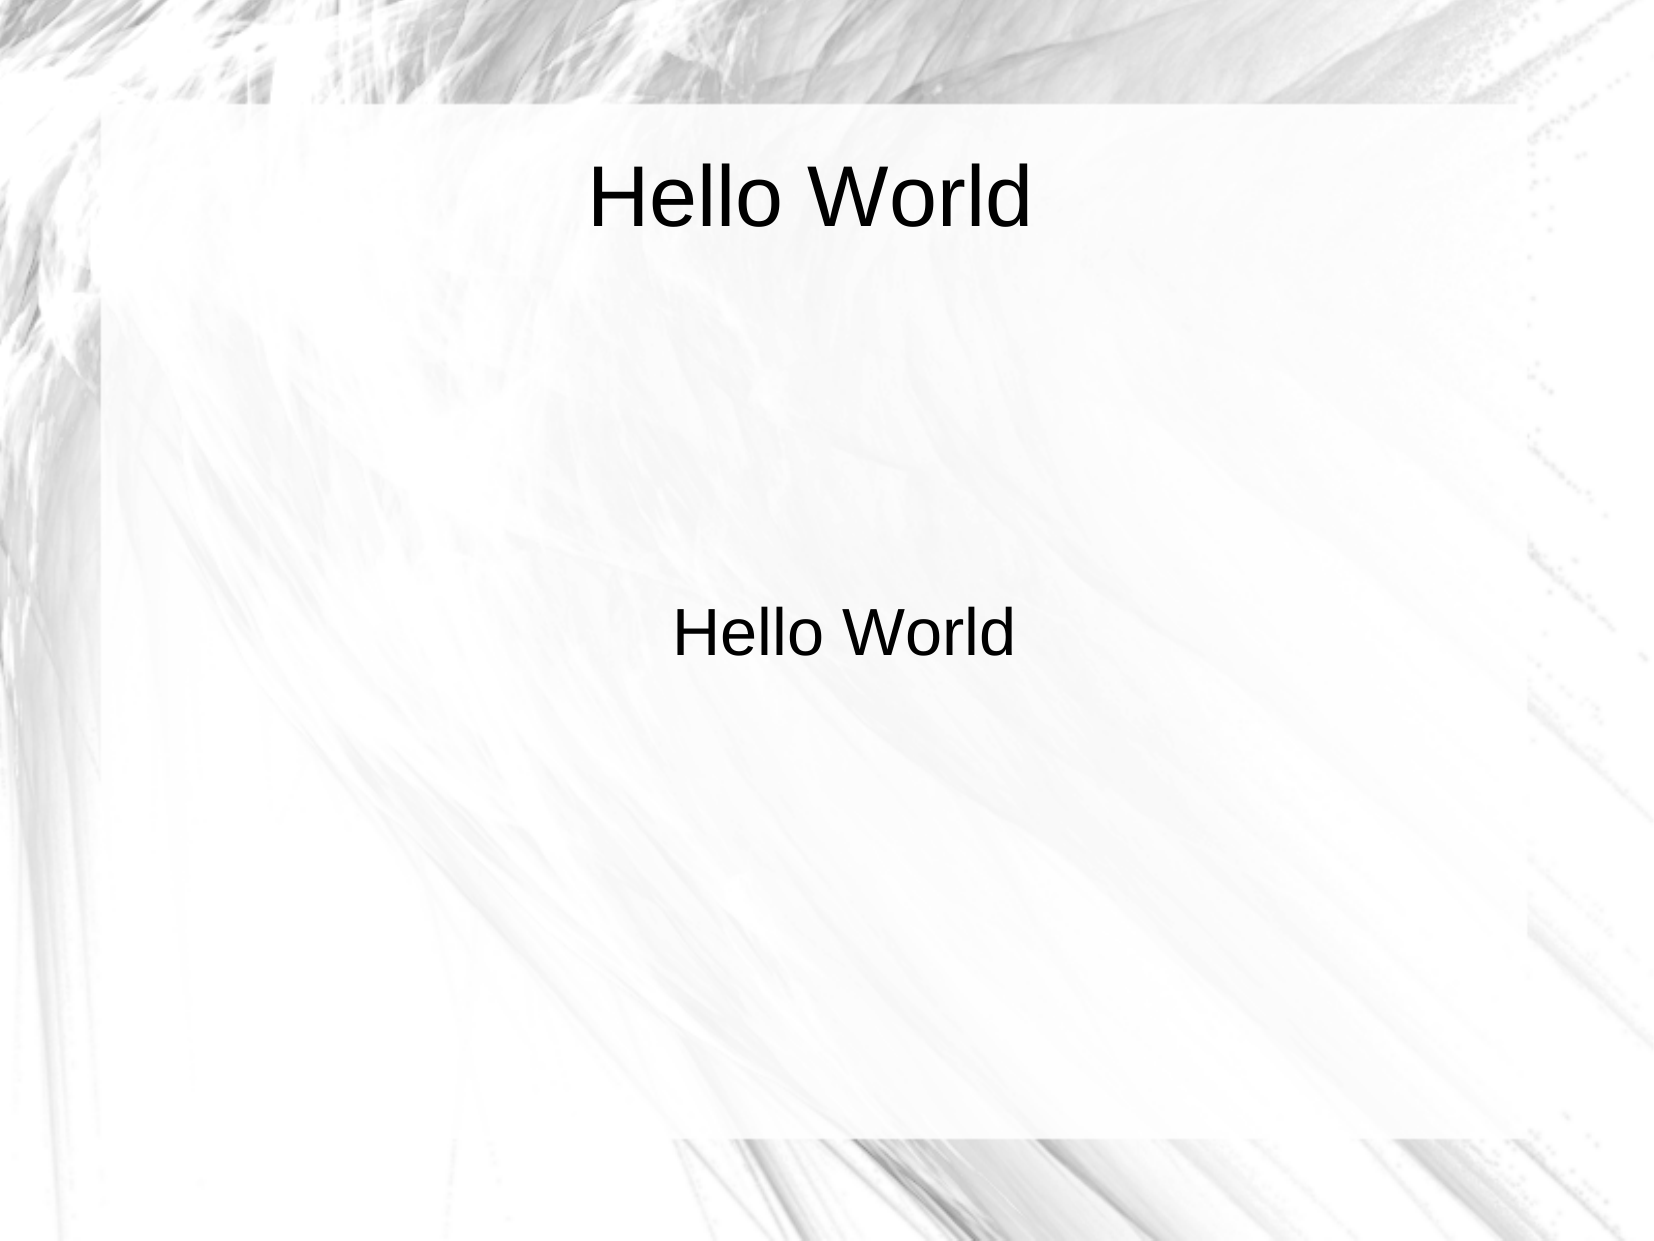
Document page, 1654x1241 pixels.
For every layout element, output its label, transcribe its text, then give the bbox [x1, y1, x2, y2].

title Hello World [118, 112, 1506, 281]
picture [0, 0, 1654, 1241]
subtitle Hello World [118, 319, 1571, 945]
